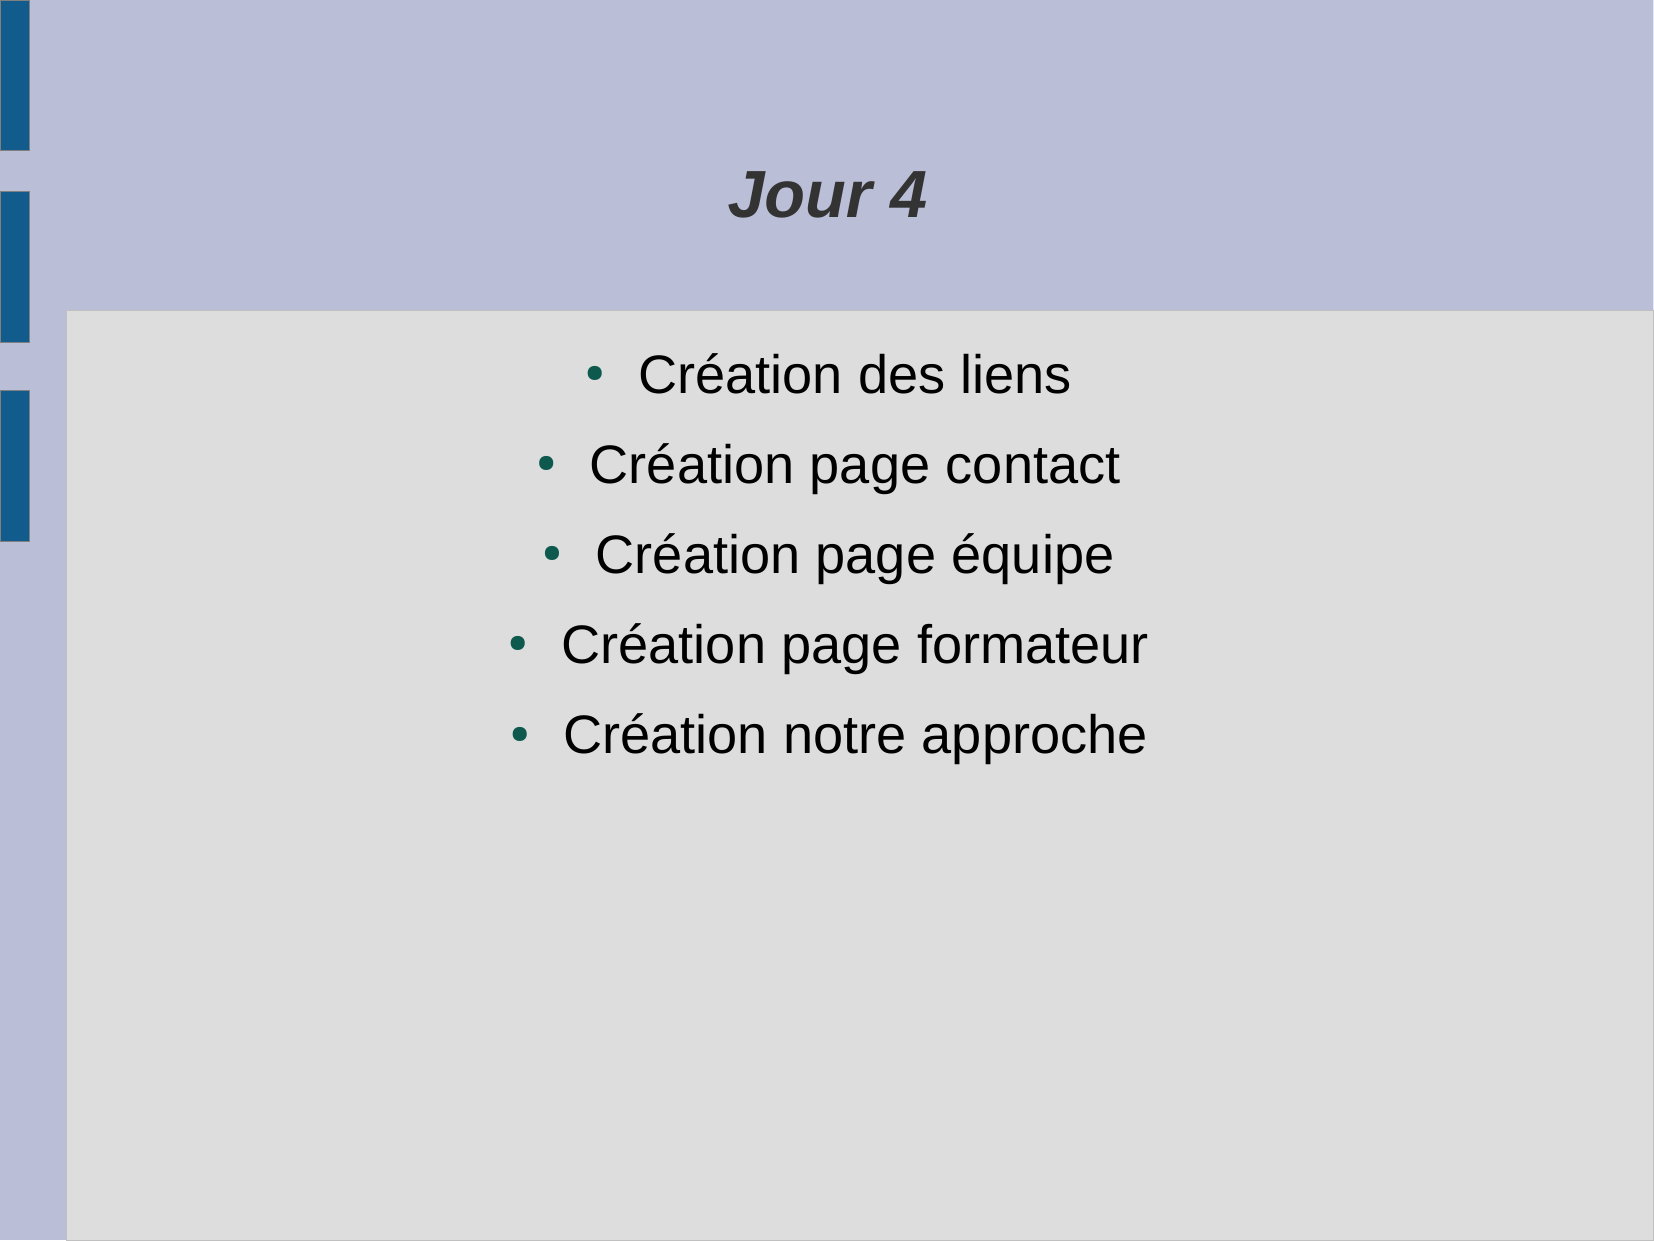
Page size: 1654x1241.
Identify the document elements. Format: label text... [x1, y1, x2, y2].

title Jour 4 [121, 91, 1534, 299]
list Création des liens Création page contact Création page équipe Création page formateur Création notre approche [121, 344, 1534, 1127]
